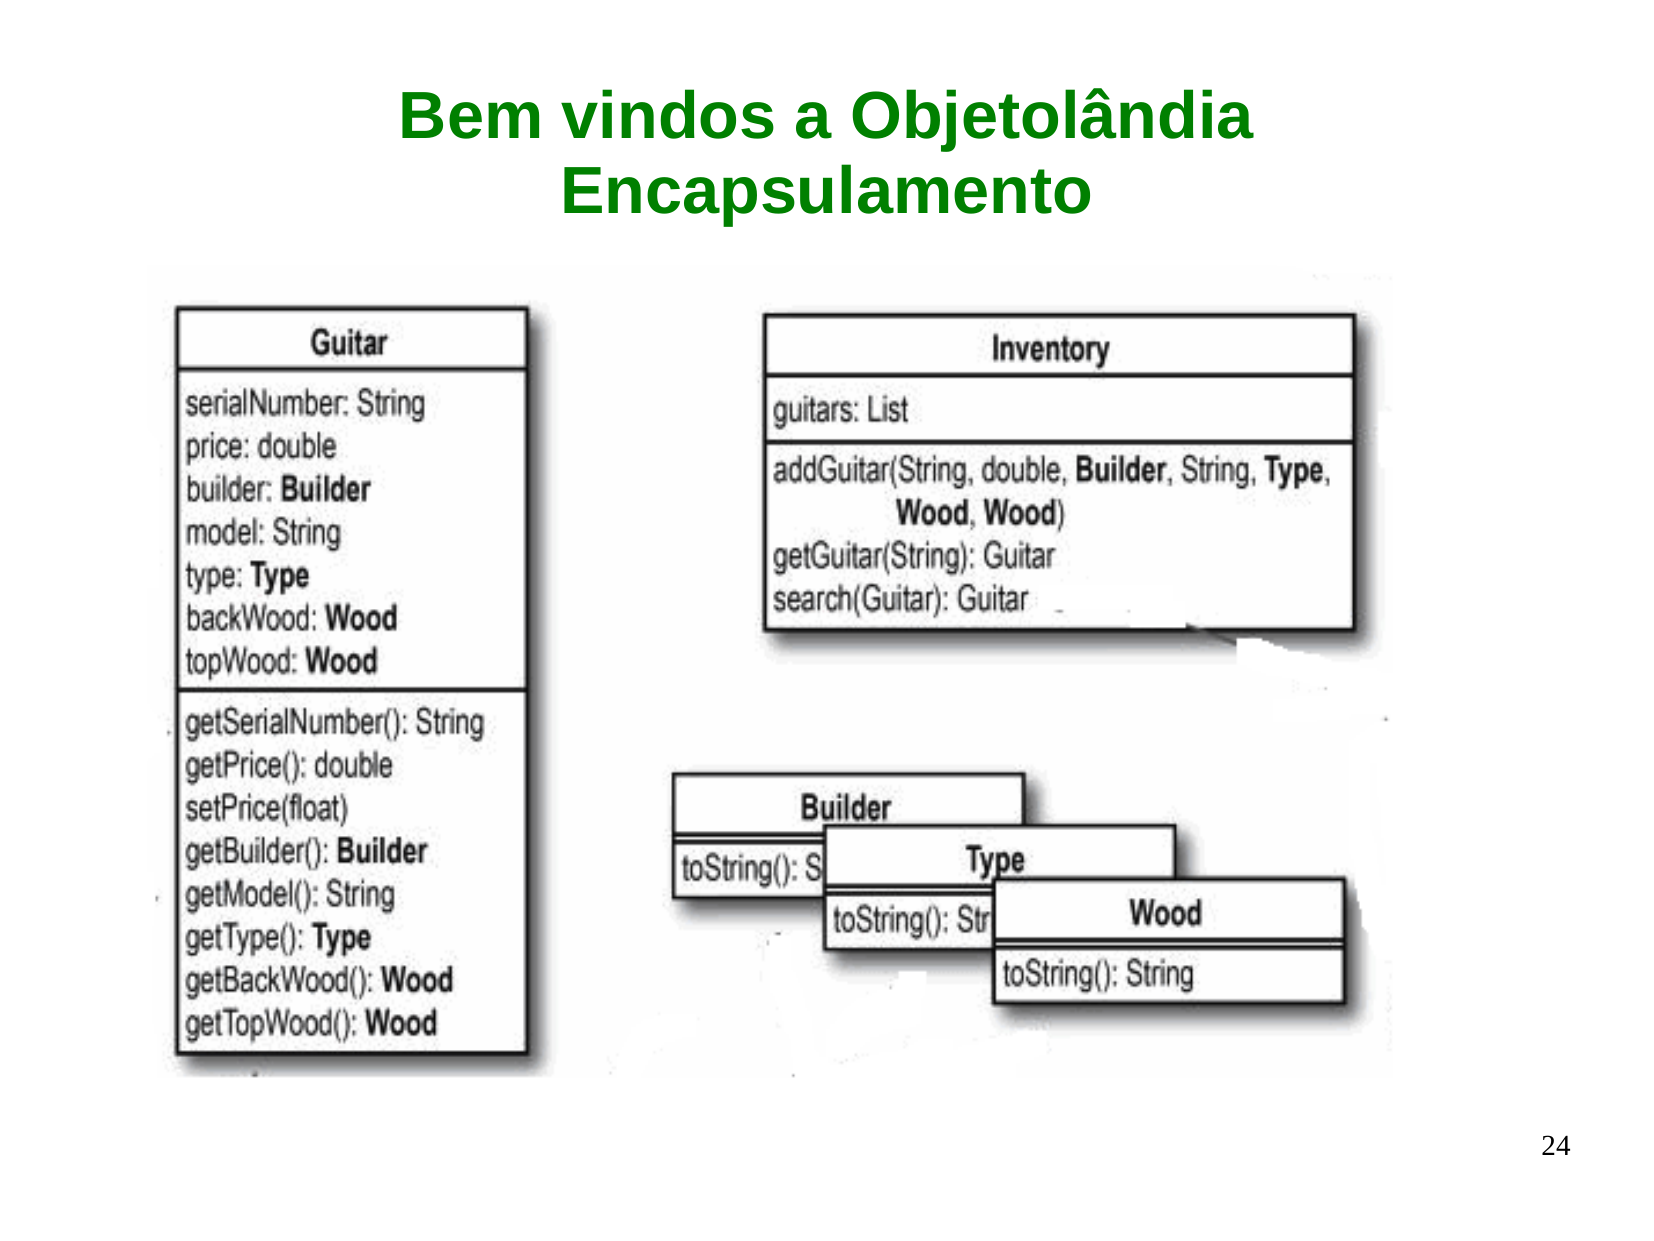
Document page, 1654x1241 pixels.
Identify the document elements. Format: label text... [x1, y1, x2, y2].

title Bem vindos a Objetolândia Encapsulamento [82, 49, 1571, 257]
picture [147, 265, 1485, 1235]
